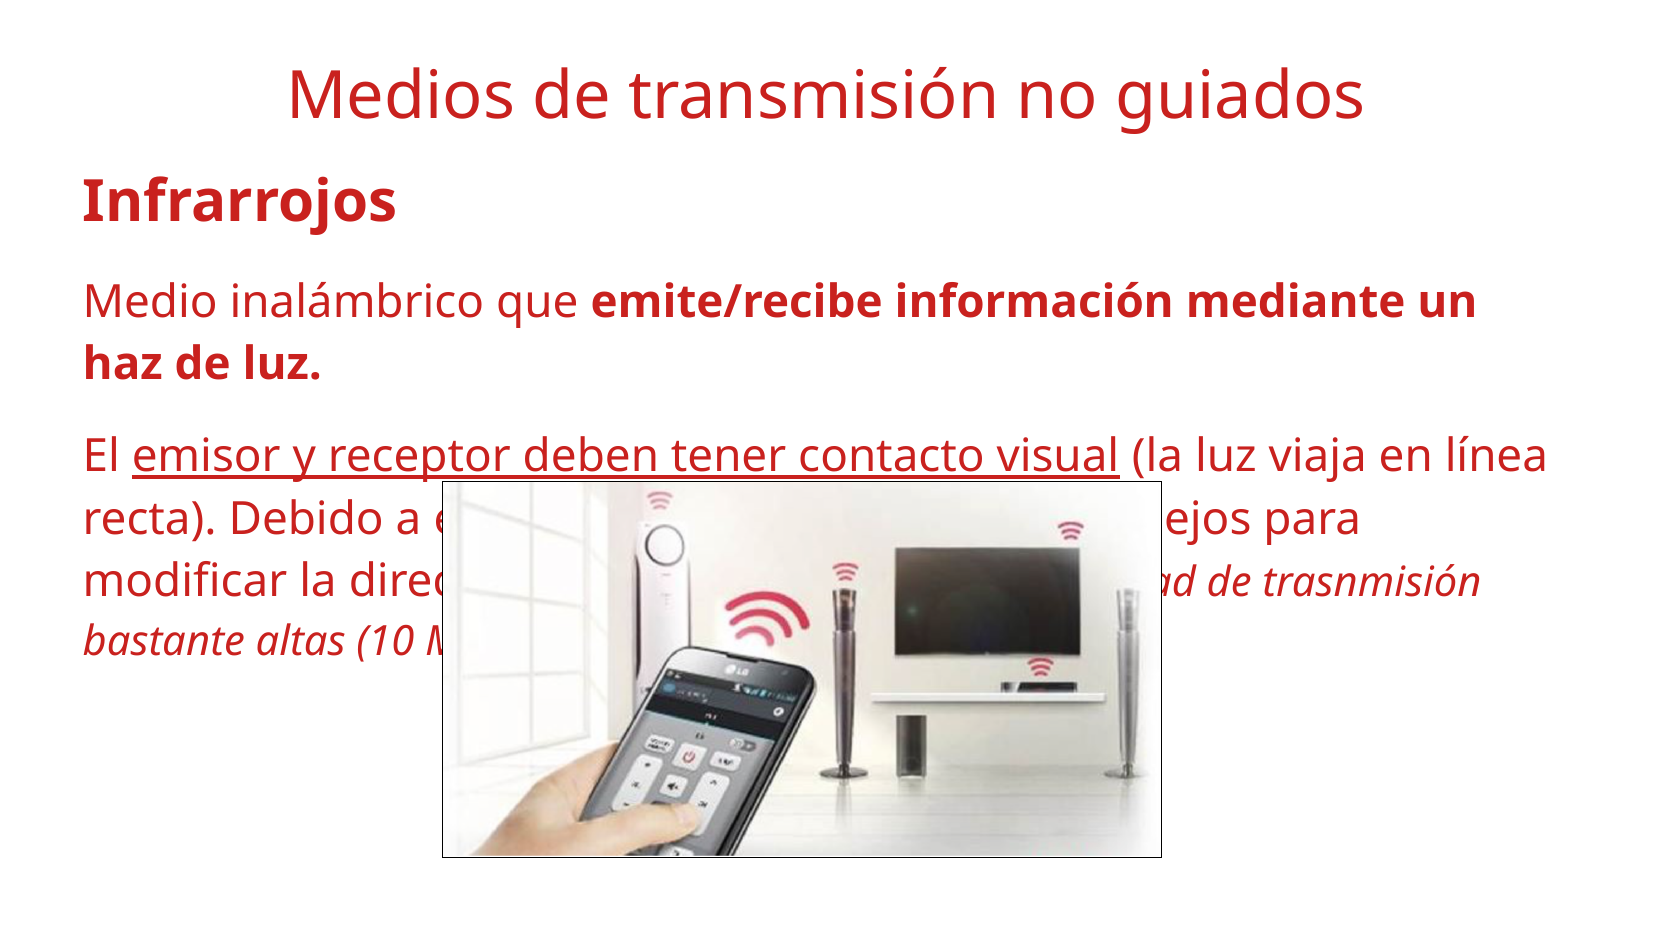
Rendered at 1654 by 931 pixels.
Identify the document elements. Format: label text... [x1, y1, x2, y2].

list Infrarrojos Medio inalámbrico que emite/recibe información mediante un haz de luz. El emisor y receptor deben tener contacto visual (la luz viaja en línea recta). Debido a esta limitación pueden usarse espejos para modificar la dirección de la luz transmitida. Velocidad de trasnmisión bastante altas (10 Mbits/seg). [82, 159, 1565, 886]
title Medios de transmisión no guiados [82, 37, 1571, 148]
picture [442, 481, 1162, 858]
